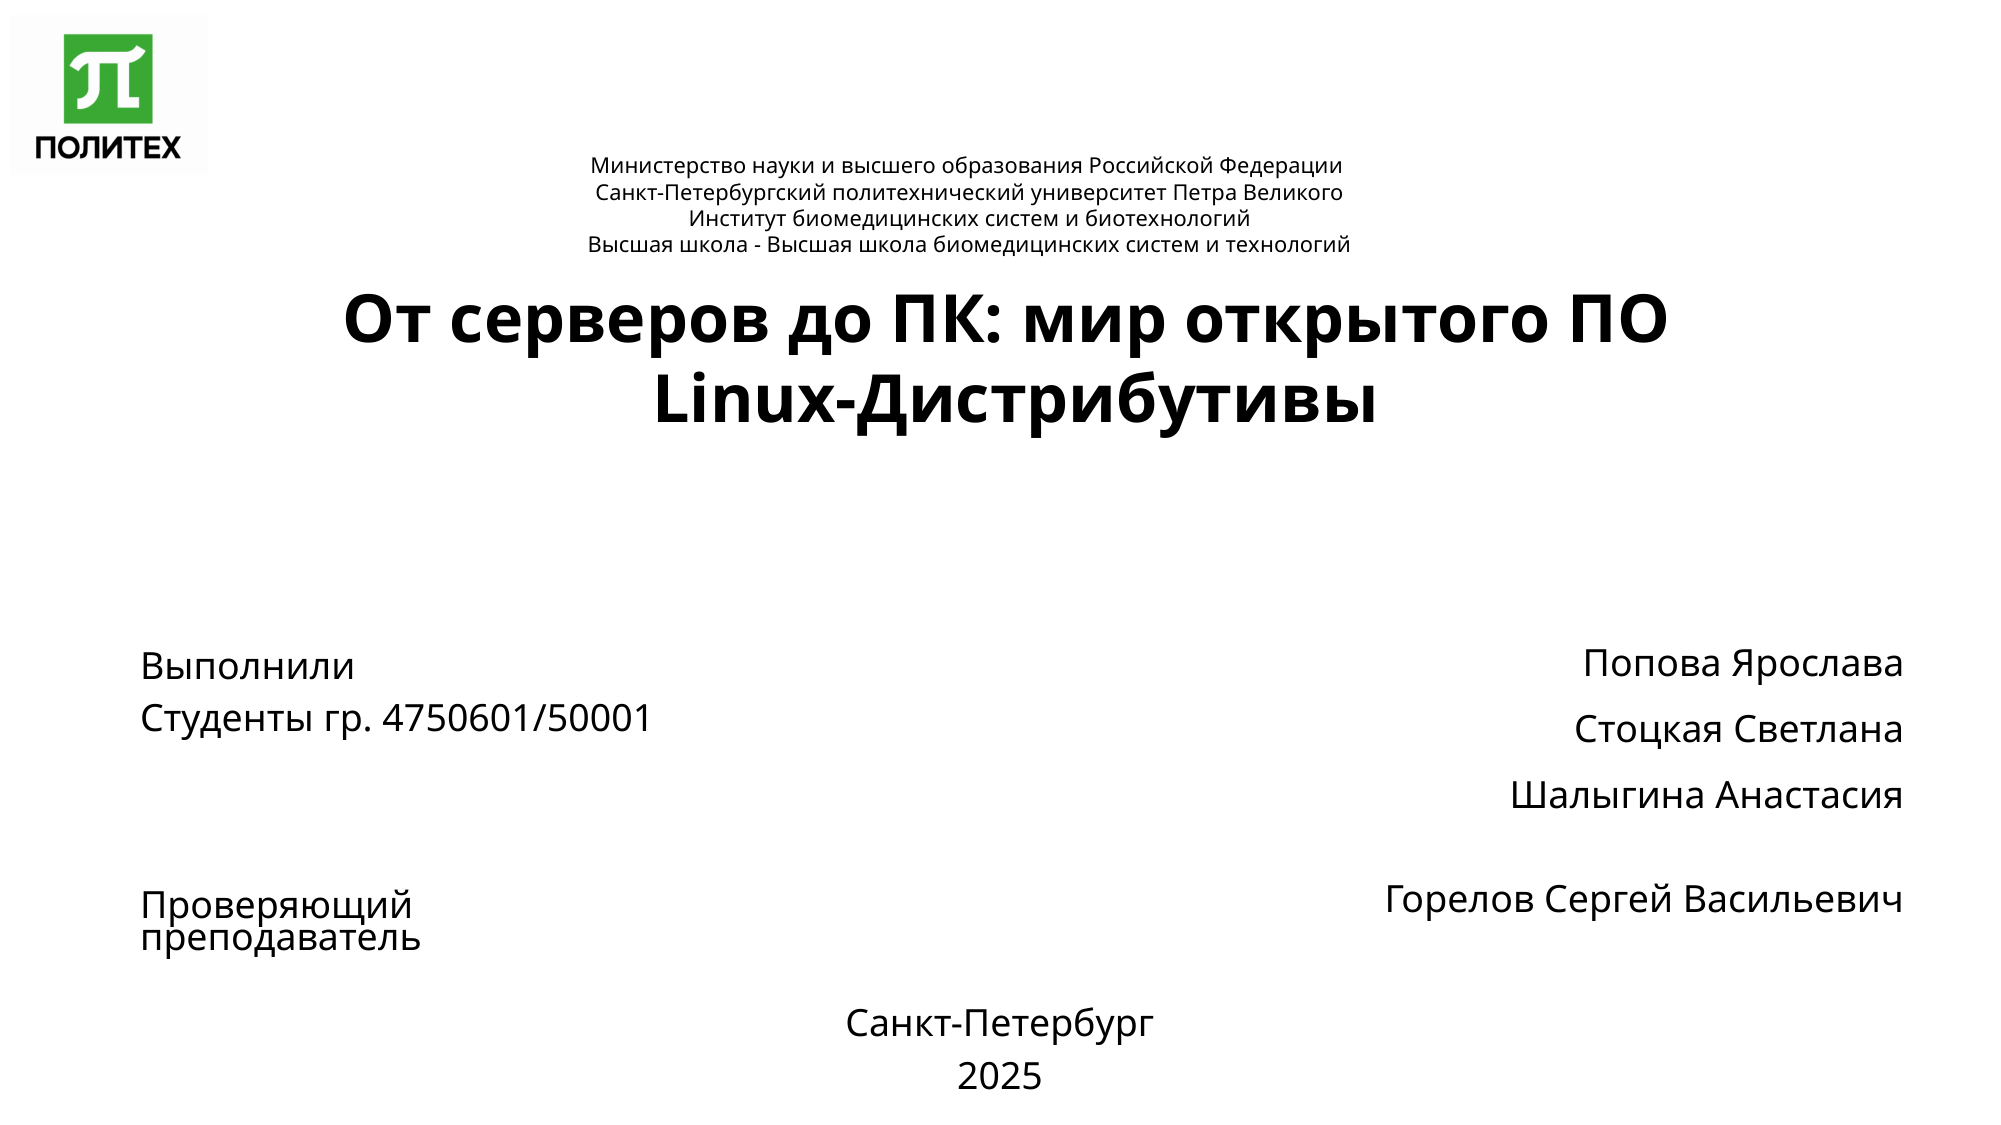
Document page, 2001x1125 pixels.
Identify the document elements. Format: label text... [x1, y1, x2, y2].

picture [10, 15, 208, 175]
text_box Министерство науки и высшего образования Российской Федерации Санкт-Петербургский политехнический университет Петра Великого Институт биомедицинских систем и биотехнологий Высшая школа - Высшая школа биомедицинских систем и технологий [174, 118, 1766, 266]
text_box Выполнили Студенты гр. 4750601/50001 [125, 646, 704, 768]
text_box Проверяющий преподаватель [125, 885, 704, 1007]
text_box Попова Ярослава Стоцкая Светлана Шалыгина Анастасия [1340, 631, 1920, 709]
title От серверов до ПК: мир открытого ПО Linux-Дистрибутивы [266, 264, 1766, 443]
text_box Санкт-Петербург 2025 [710, 1004, 1290, 1125]
text_box Горелов Сергей Васильевич [1340, 867, 1920, 945]
